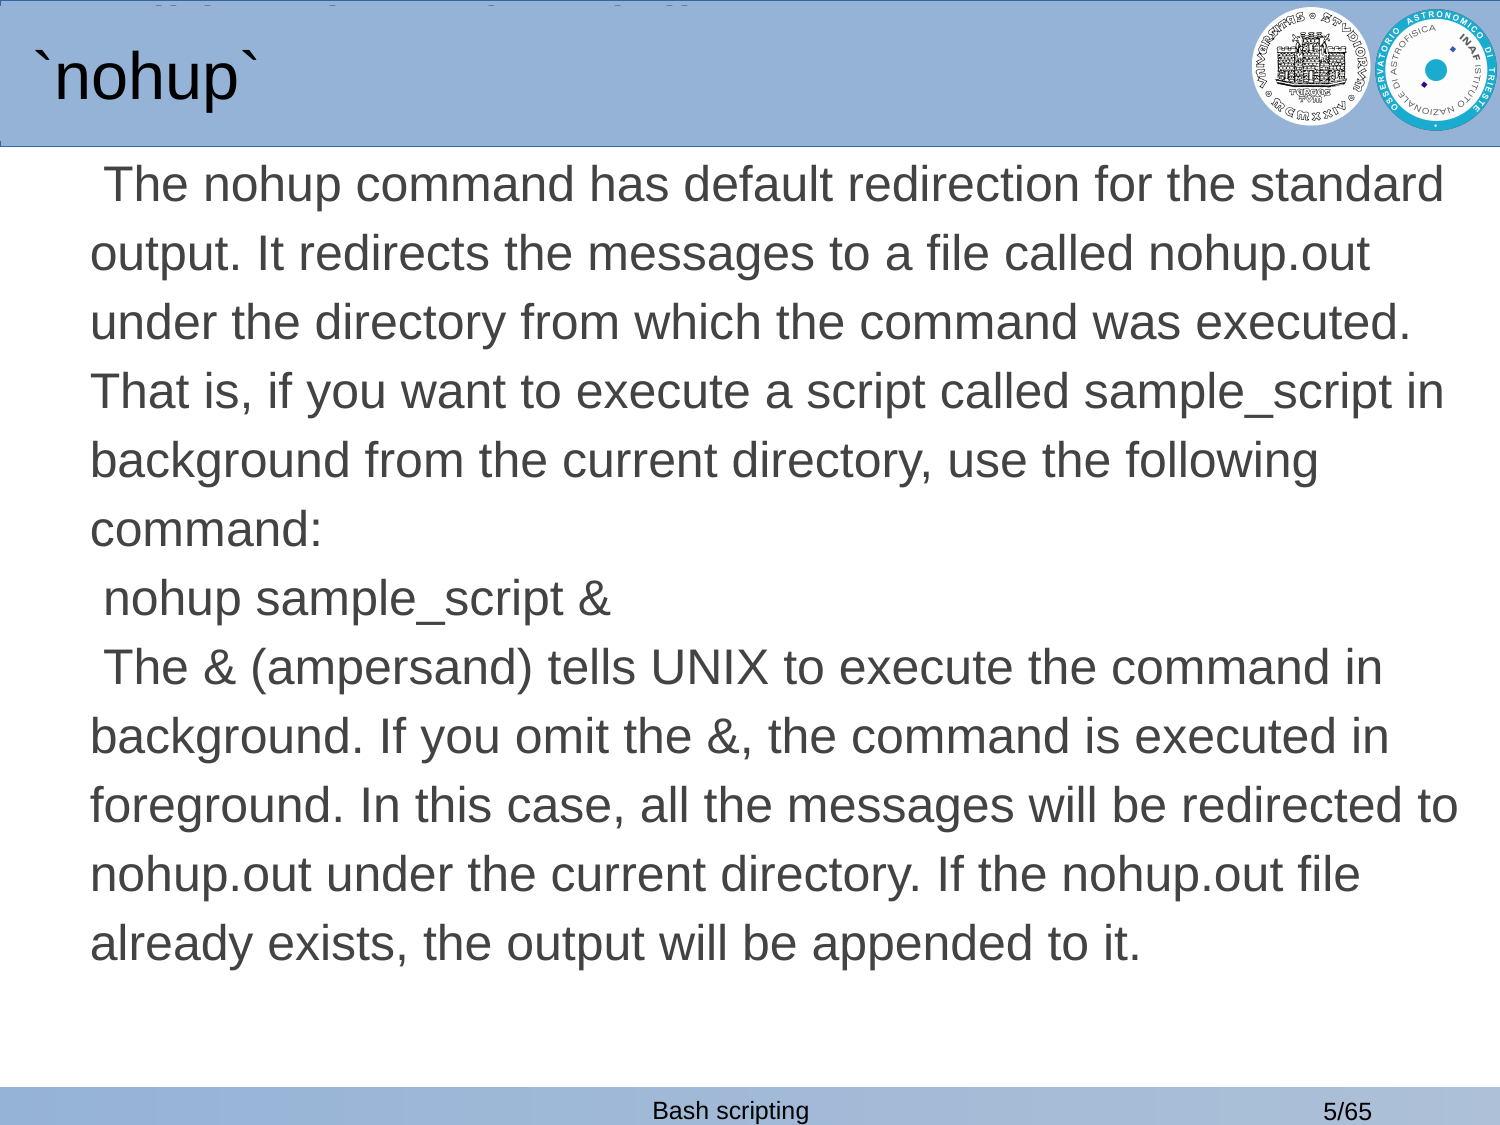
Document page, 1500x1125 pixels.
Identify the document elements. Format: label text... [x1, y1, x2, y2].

title Traditional service delivery [0, 0, 1500, 134]
text_box `nohup` [0, 5, 1232, 134]
list The nohup command has default redirection for the standard output. It redirects the messages to a file called nohup.out under the directory from which the command was executed. That is, if you want to execute a script called sample_script in background from the current directory, use the following command: nohup sample_script & The & (ampersand) tells UNIX to execute the command in background. If you omit the &, the command is executed in foreground. In this case, all the messages will be redirected to nohup.out under the current directory. If the nohup.out file already exists, the output will be appended to it. [0, 134, 1500, 1012]
